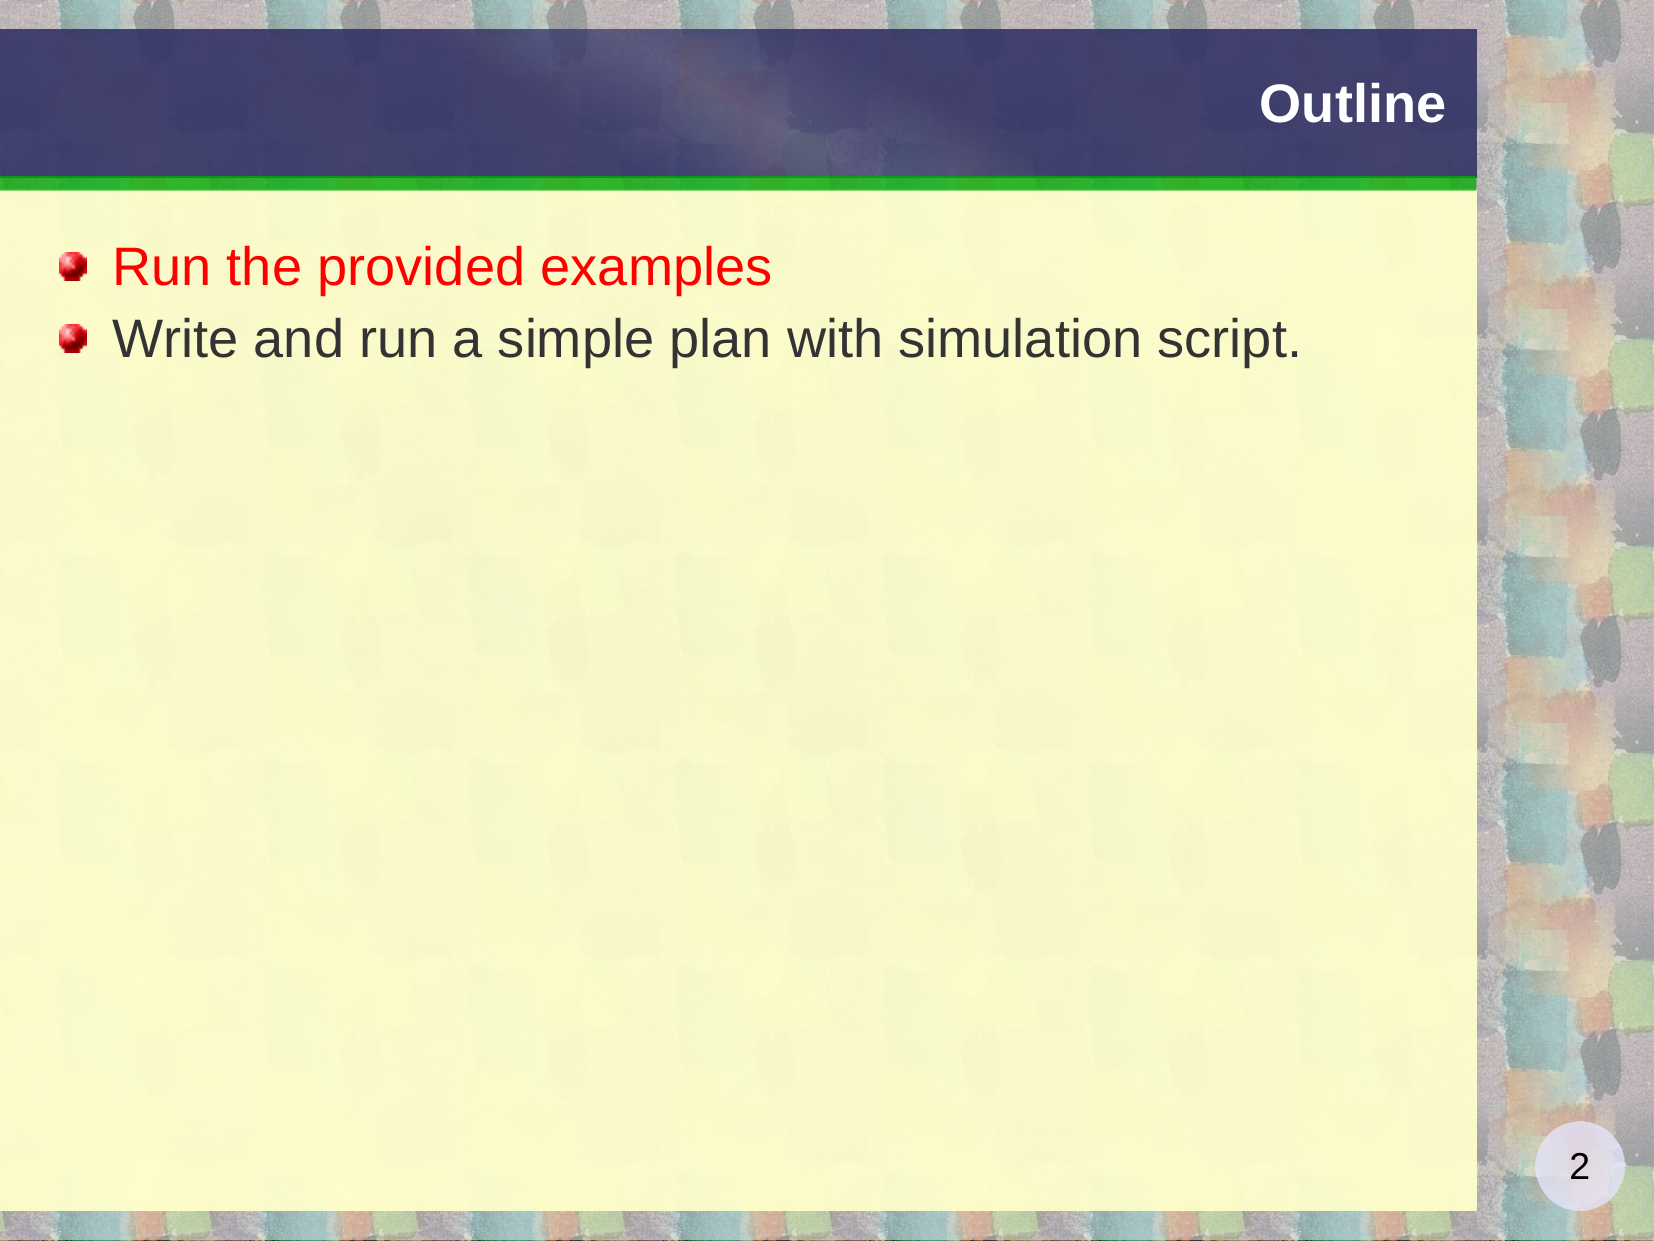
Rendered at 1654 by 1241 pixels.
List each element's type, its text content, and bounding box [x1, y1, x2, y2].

list Run the provided examples Write and run a simple plan with simulation script. [59, 236, 1418, 1182]
title Outline [29, 59, 1447, 148]
